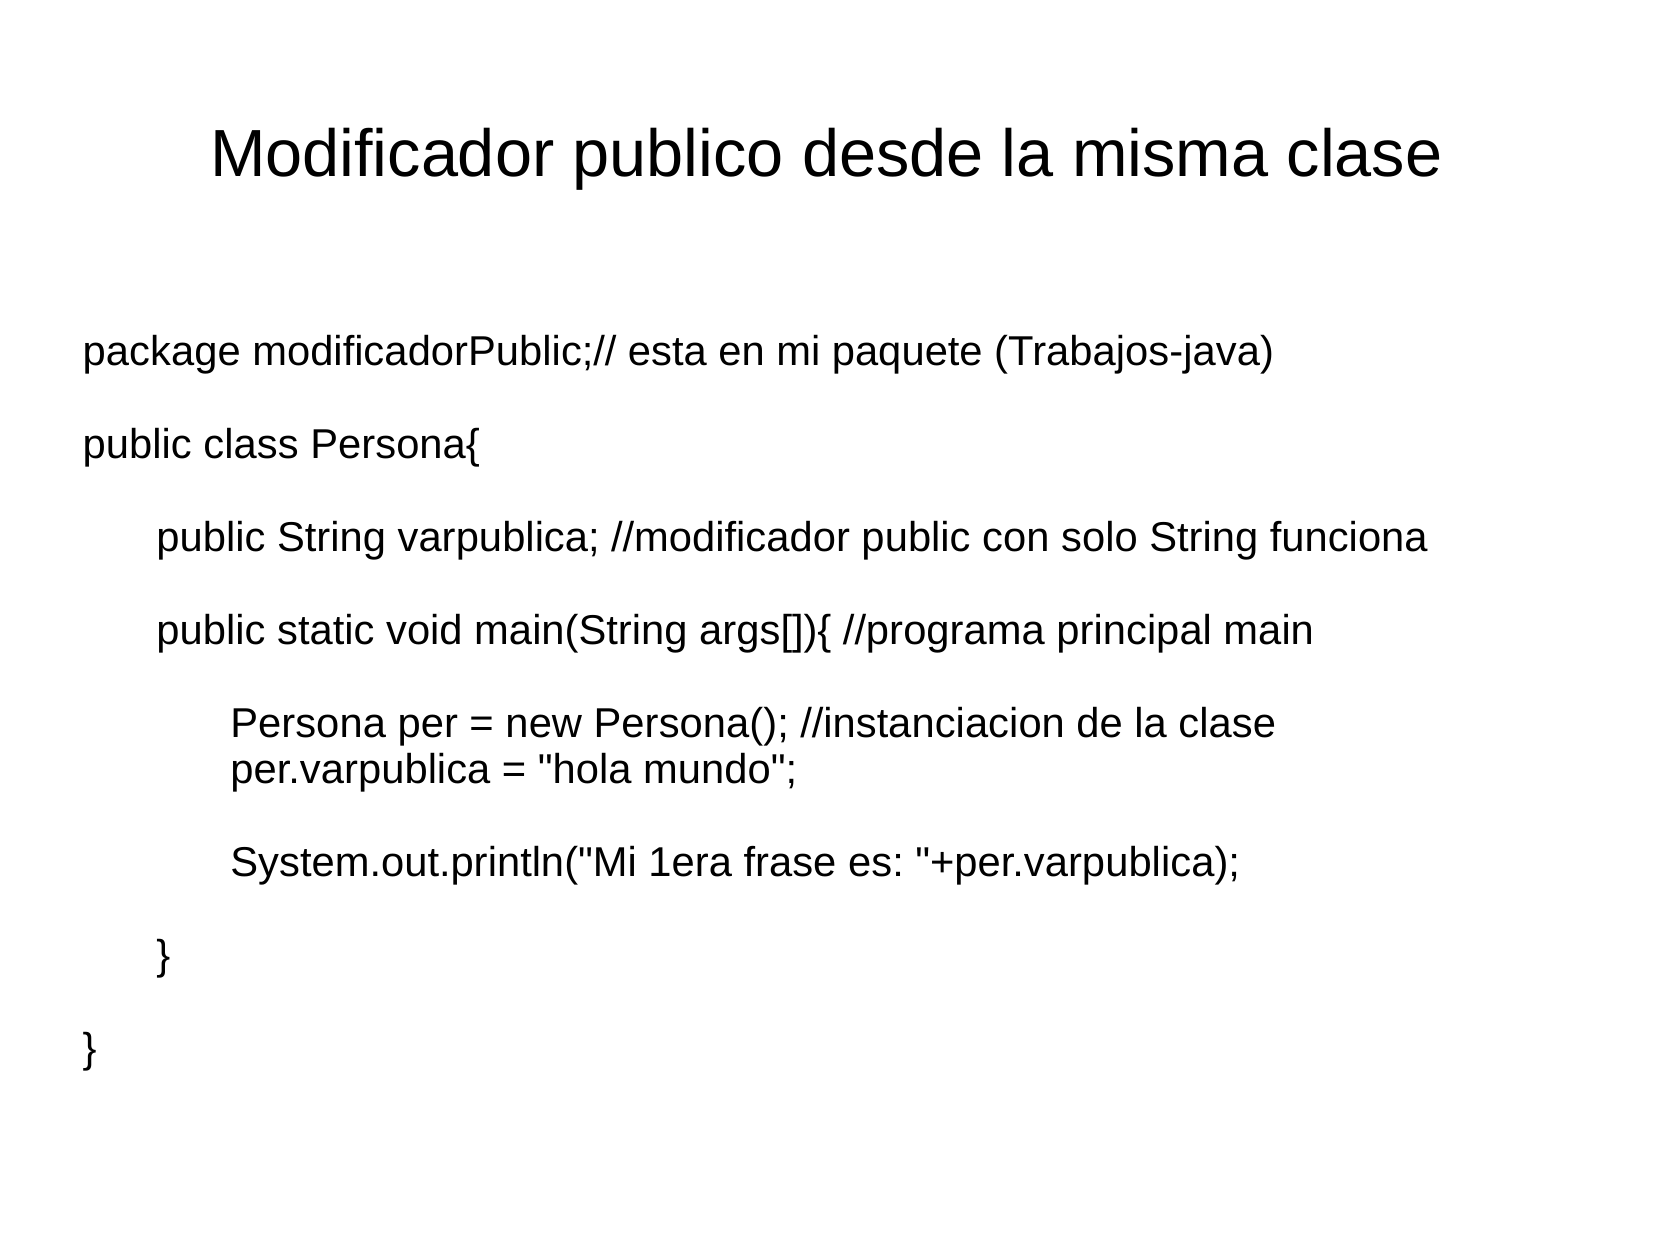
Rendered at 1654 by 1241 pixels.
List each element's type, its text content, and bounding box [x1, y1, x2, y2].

title Modificador publico desde la misma clase [82, 49, 1571, 257]
subtitle package modificadorPublic;// esta en mi paquete (Trabajos-java) public class Persona{ public String varpublica; //modificador public con solo String funciona public static void main(String args[]){ //programa principal main Persona per = new Persona(); //instanciacion de la clase per.varpublica = "hola mundo"; System.out.println("Mi 1era frase es: "+per.varpublica); } } [82, 290, 1571, 1109]
